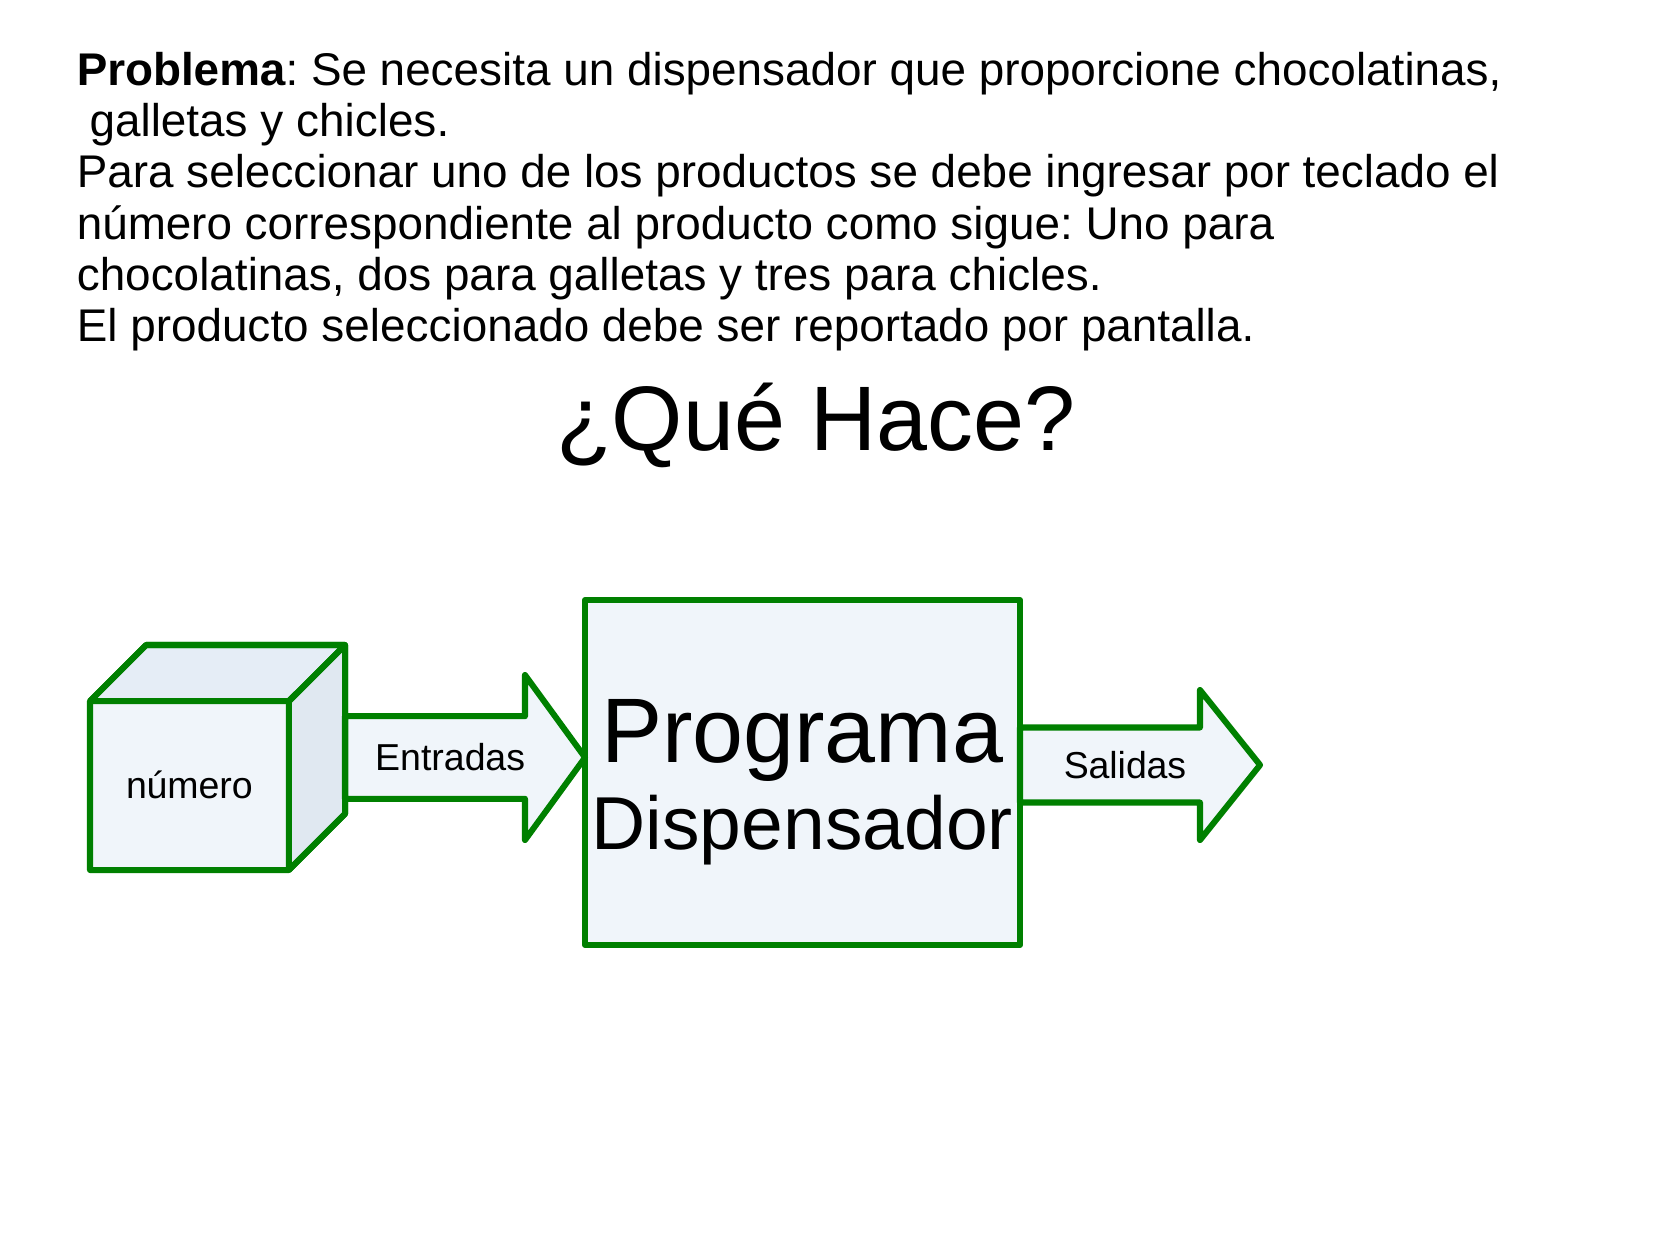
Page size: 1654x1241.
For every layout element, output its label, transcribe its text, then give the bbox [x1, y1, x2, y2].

text_box número [90, 702, 288, 871]
title ¿Qué Hace? [71, 315, 1561, 523]
text_box Programa Dispensador [585, 600, 1021, 946]
text_box Entradas [346, 675, 586, 841]
subtitle Problema: Se necesita un dispensador que proporcione chocolatinas, galletas y chicles. Para seleccionar uno de los productos se debe ingresar por teclado el número correspondiente al producto como sigue: Uno para chocolatinas, dos para galletas y tres para chicles. El producto seleccionado debe ser reportado por pantalla. [76, 43, 1510, 352]
text_box Salidas [1020, 690, 1261, 841]
table_cell Chocolatina [90, 645, 344, 702]
